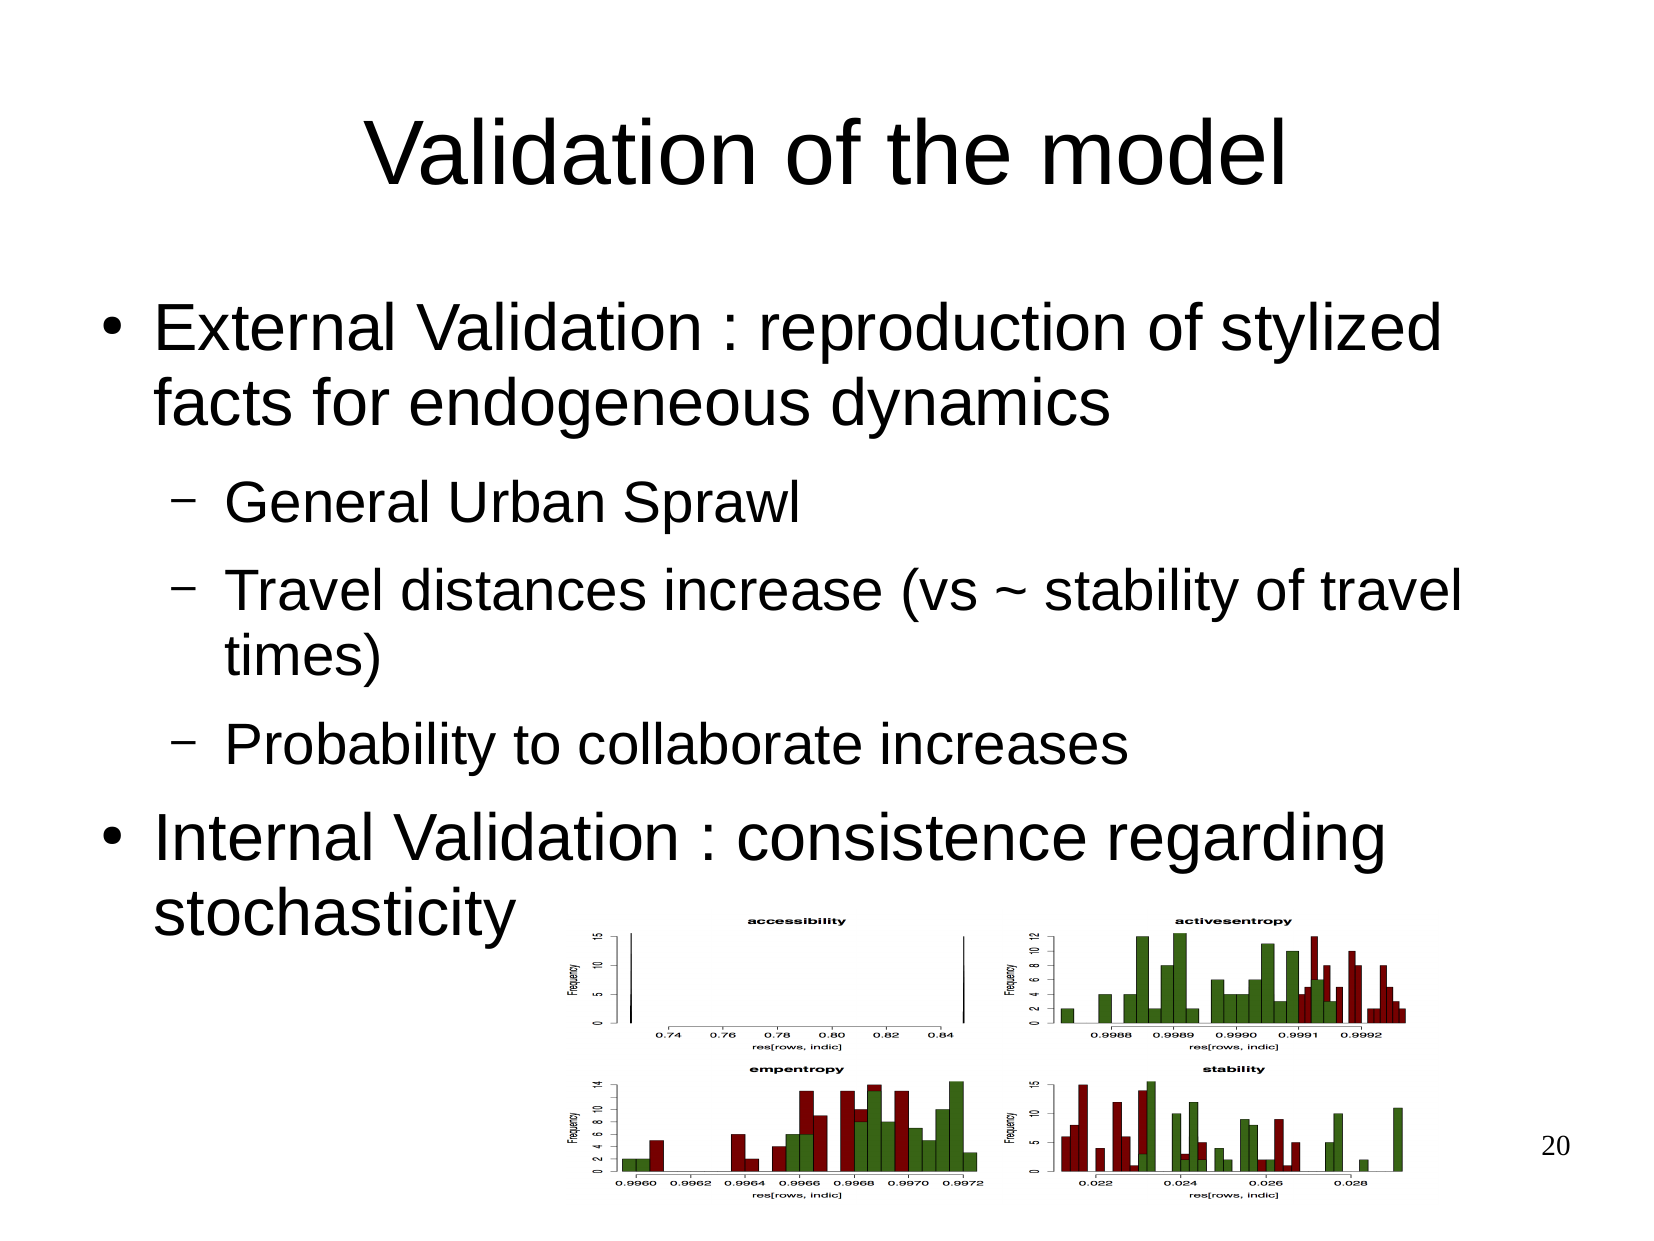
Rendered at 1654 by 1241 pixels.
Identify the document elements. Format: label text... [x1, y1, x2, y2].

picture [566, 909, 1439, 1205]
title Validation of the model [82, 49, 1571, 257]
list External Validation : reproduction of stylized facts for endogeneous dynamics General Urban Sprawl Travel distances increase (vs ~ stability of travel times) Probability to collaborate increases Internal Validation : consistence regarding stochasticity [82, 290, 1538, 634]
